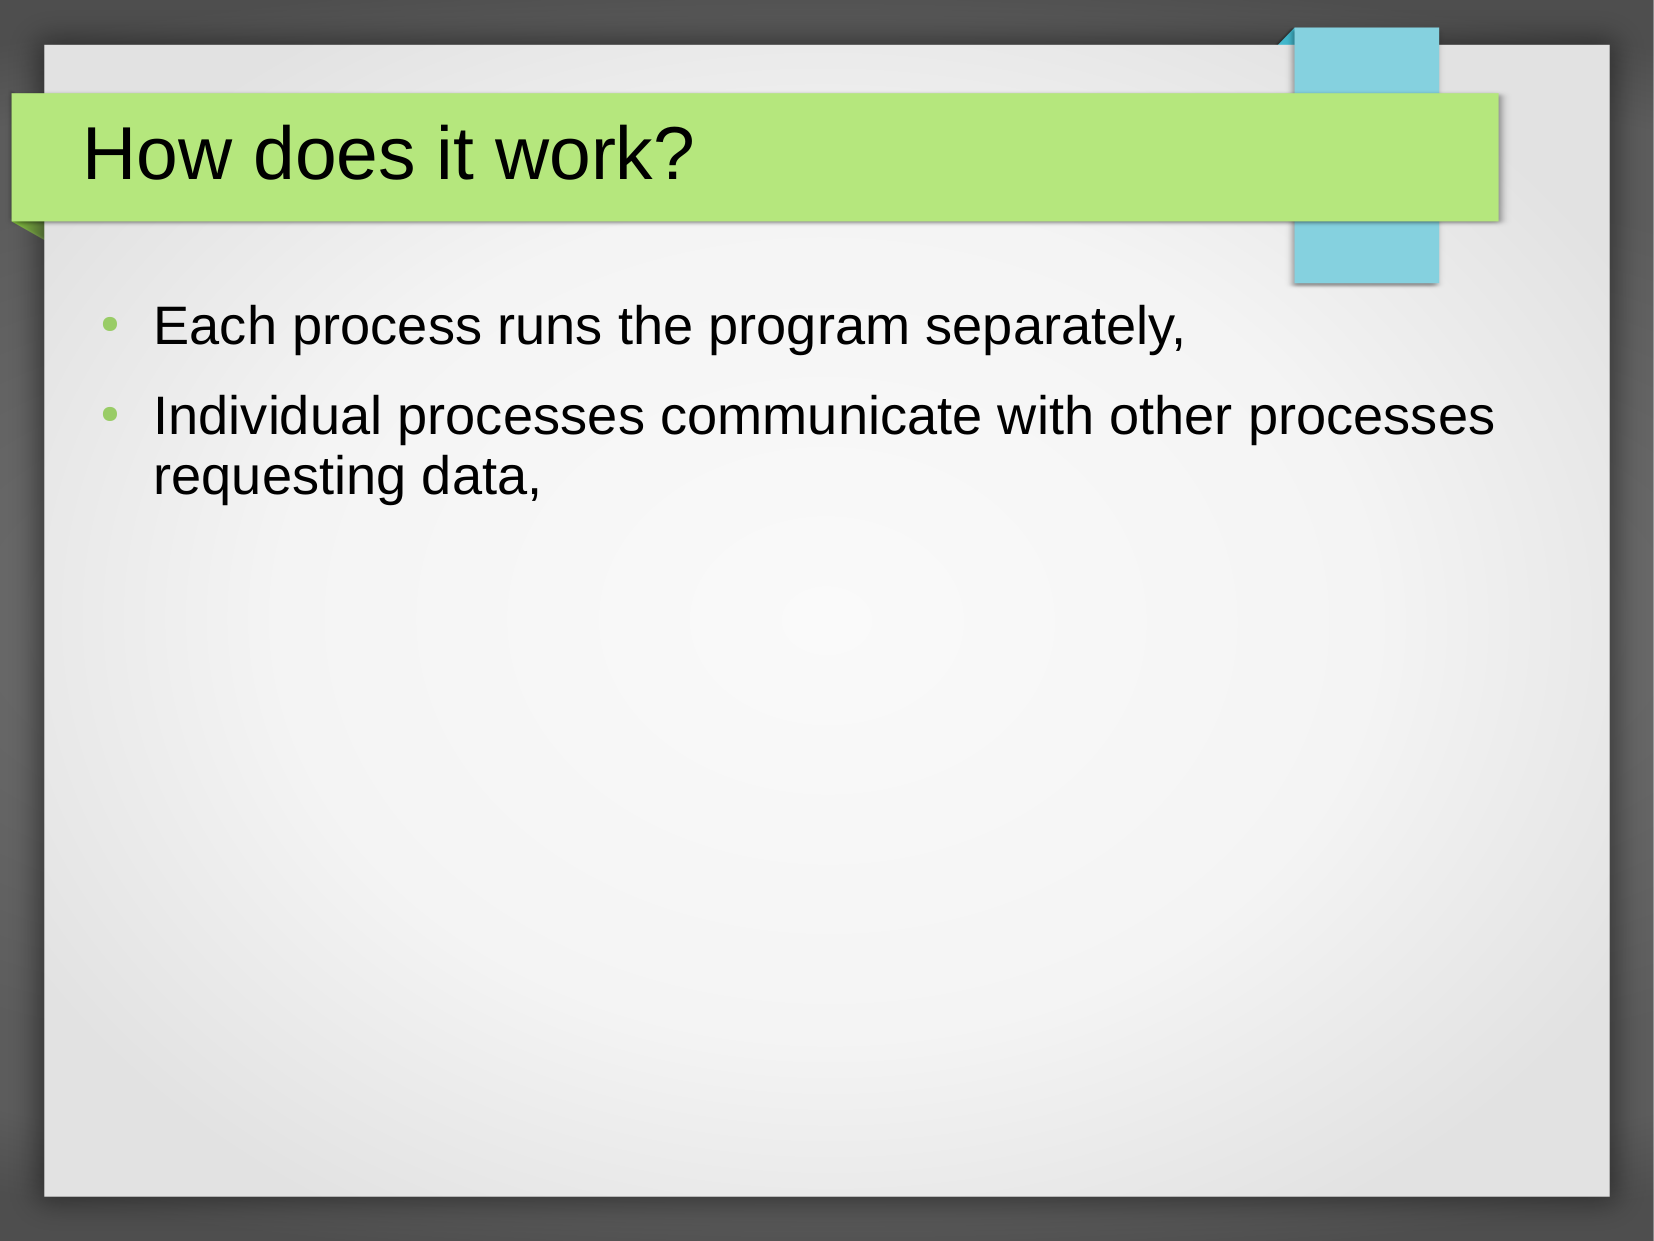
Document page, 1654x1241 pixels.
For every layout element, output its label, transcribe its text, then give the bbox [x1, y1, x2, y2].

title How does it work? [82, 94, 1264, 213]
list Each process runs the program separately, Individual processes communicate with other processes requesting data, [82, 295, 1571, 1015]
picture [0, 0, 1654, 1241]
